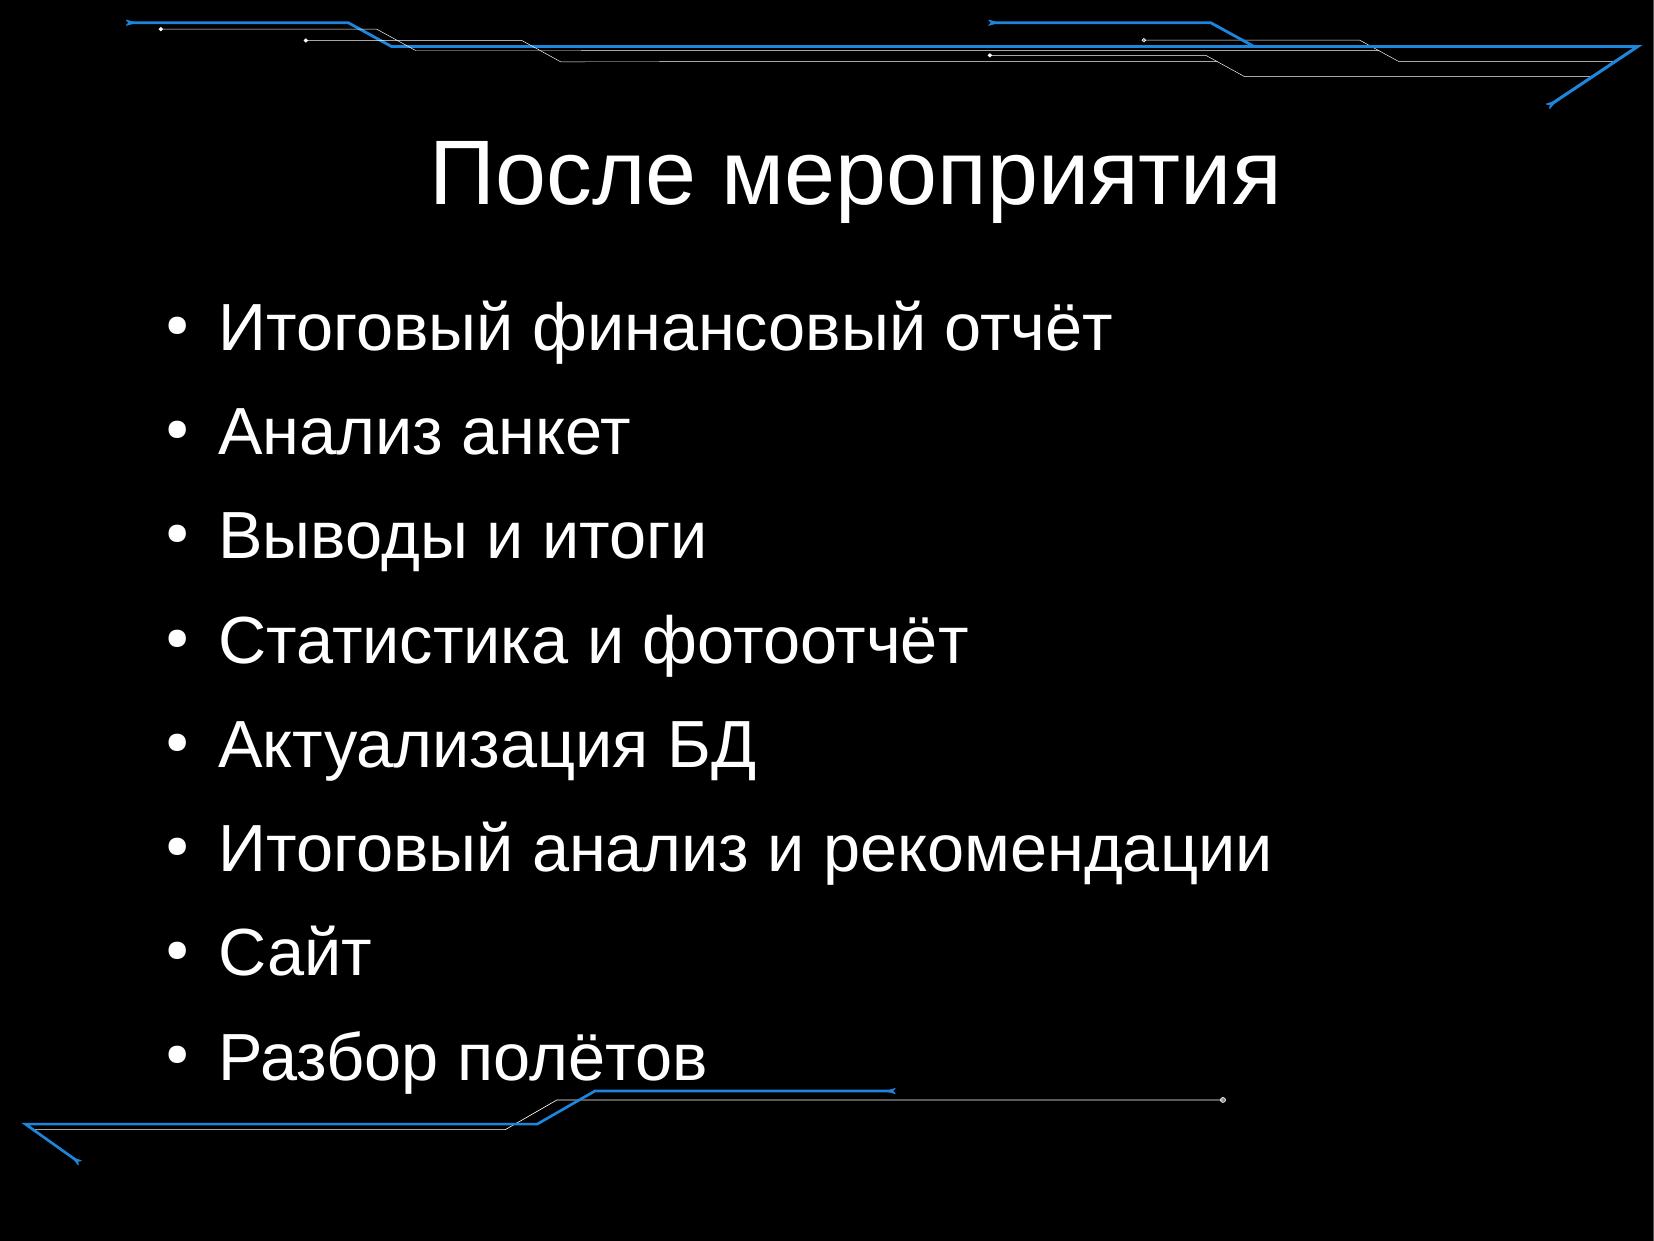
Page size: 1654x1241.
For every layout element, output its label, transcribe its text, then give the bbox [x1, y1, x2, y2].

list Итоговый финансовый отчёт Анализ анкет Выводы и итоги Статистика и фотоотчёт Актуализация БД Итоговый анализ и рекомендации Сайт Разбор полётов [147, 289, 1565, 1095]
title После мероприятия [147, 84, 1565, 262]
